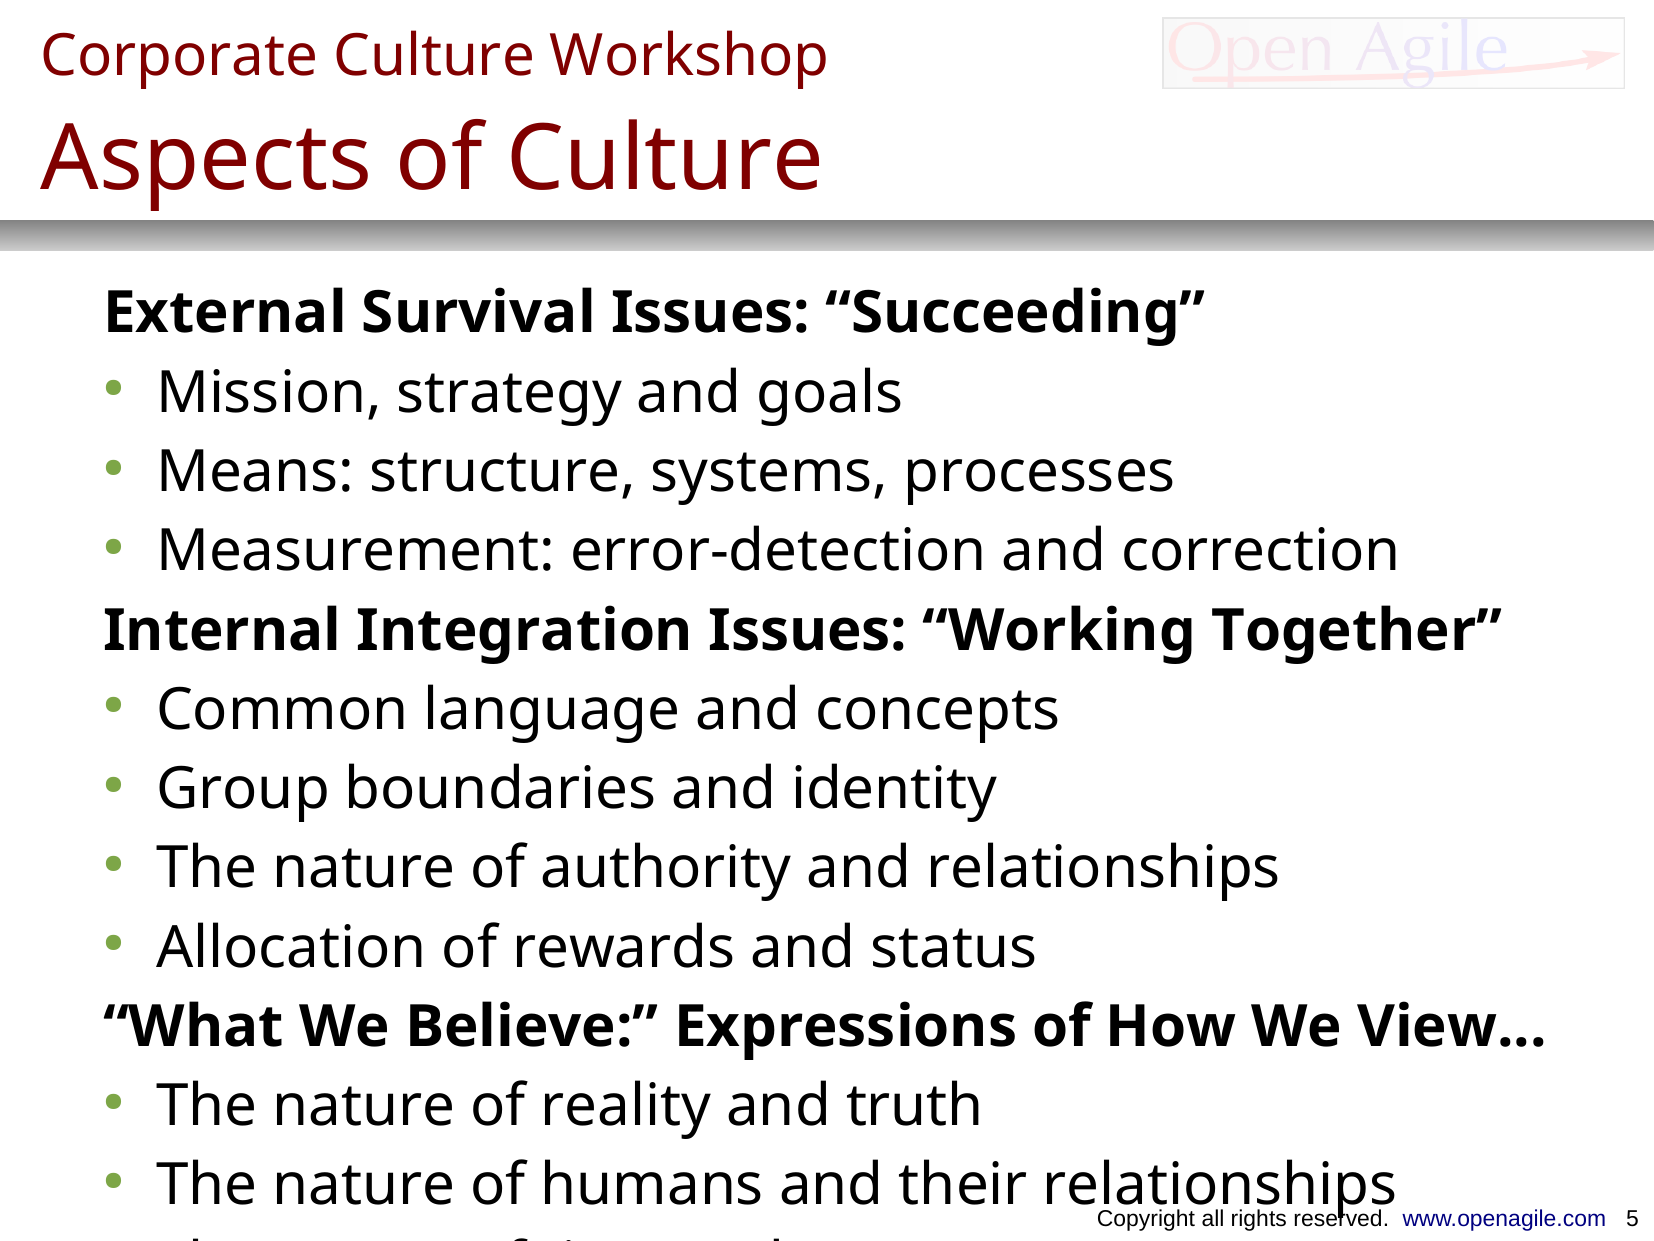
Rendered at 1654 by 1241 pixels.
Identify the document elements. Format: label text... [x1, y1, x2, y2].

text_box [803, 591, 854, 649]
list External Survival Issues: “Succeeding” Mission, strategy and goals Means: structure, systems, processes Measurement: error-detection and correction Internal Integration Issues: “Working Together” Common language and concepts Group boundaries and identity The nature of authority and relationships Allocation of rewards and status “What We Believe:” Expressions of How We View... The nature of reality and truth The nature of humans and their relationships The nature of time and space [85, 270, 1617, 1192]
title Corporate Culture Workshop Aspects of Culture [40, 8, 1654, 222]
